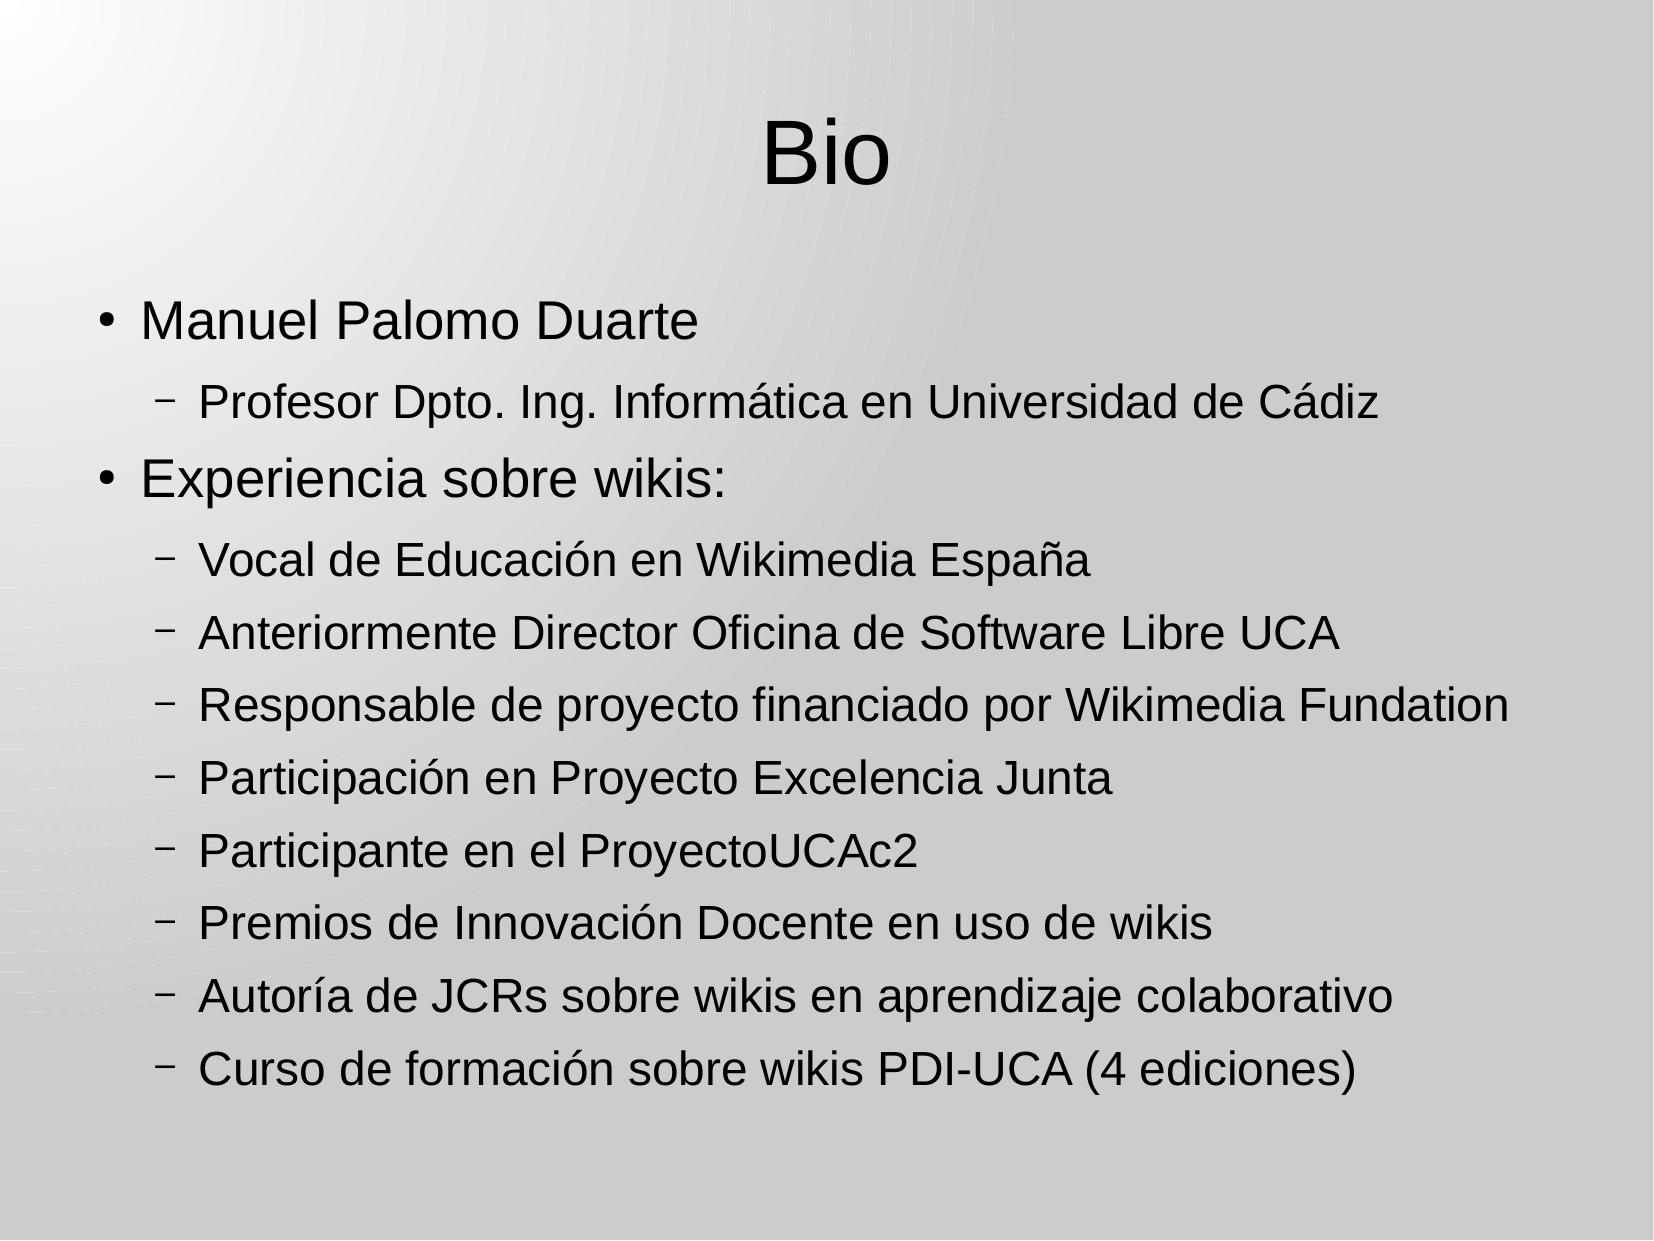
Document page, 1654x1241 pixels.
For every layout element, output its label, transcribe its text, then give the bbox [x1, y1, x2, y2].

title Bio [82, 49, 1571, 257]
list Manuel Palomo Duarte Profesor Dpto. Ing. Informática en Universidad de Cádiz Experiencia sobre wikis: Vocal de Educación en Wikimedia España Anteriormente Director Oficina de Software Libre UCA Responsable de proyecto financiado por Wikimedia Fundation Participación en Proyecto Excelencia Junta Participante en el ProyectoUCAc2 Premios de Innovación Docente en uso de wikis Autoría de JCRs sobre wikis en aprendizaje colaborativo Curso de formación sobre wikis PDI-UCA (4 ediciones) [82, 290, 1538, 1109]
